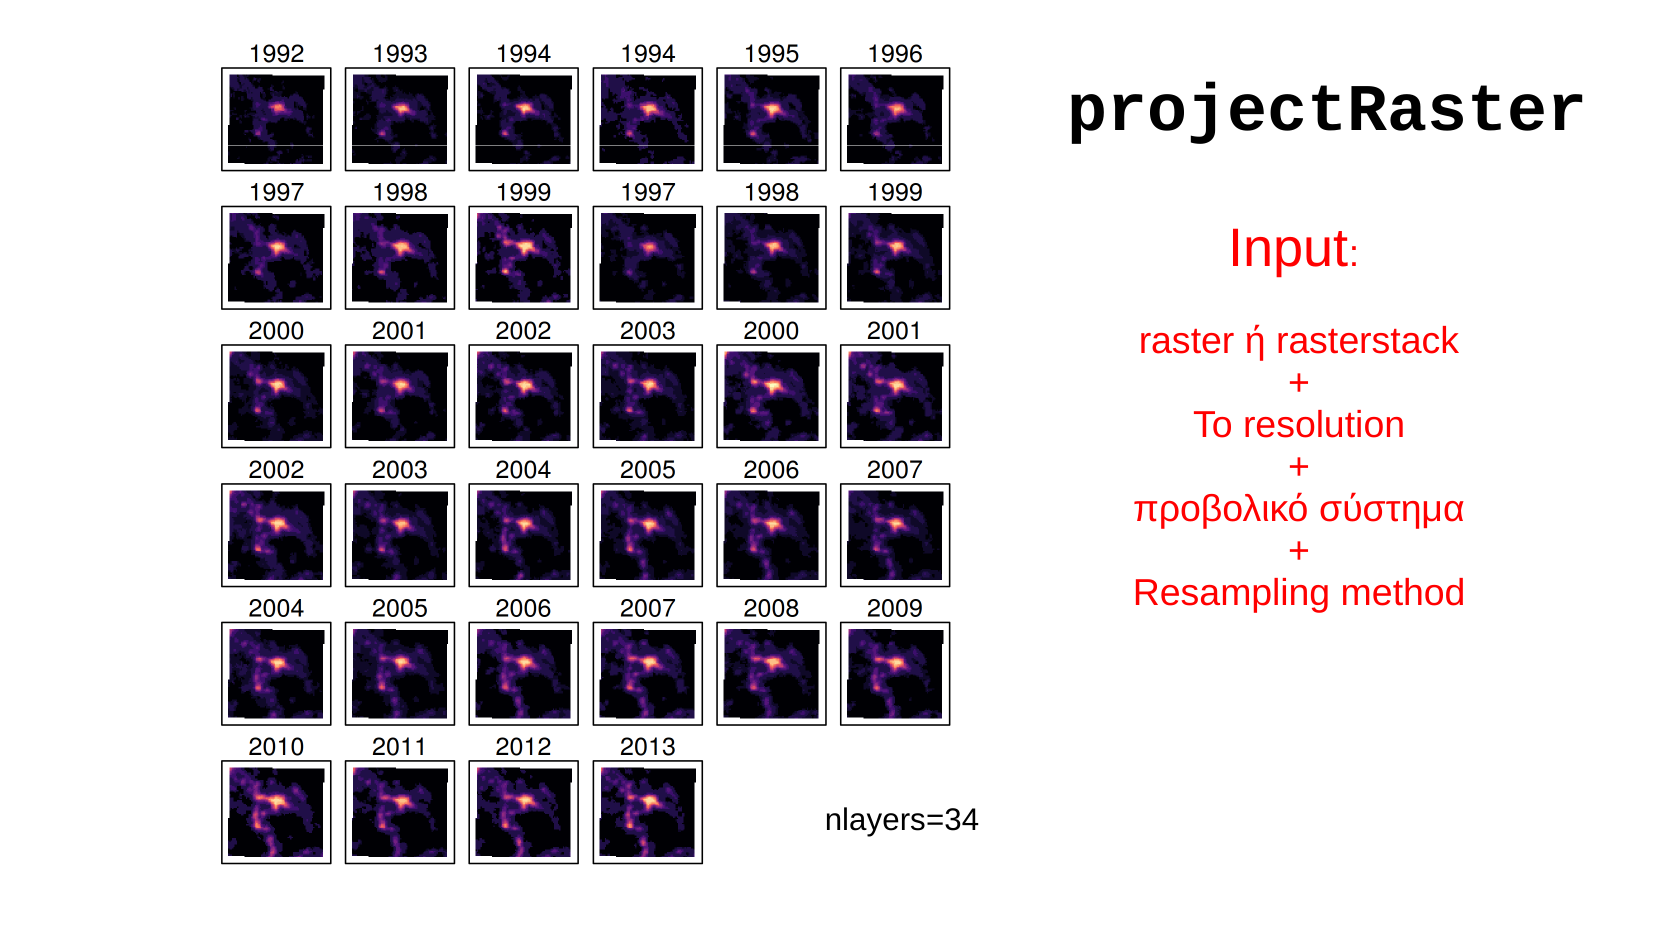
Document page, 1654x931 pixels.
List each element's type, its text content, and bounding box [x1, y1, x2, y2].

picture [135, 0, 1036, 901]
text_box nlayers=34 [809, 794, 995, 845]
text_box Input: raster ή rasterstack + Το resolution + προβολικό σύστημα + Resampling method [1118, 209, 1530, 630]
title projectRaster [1034, 29, 1620, 195]
